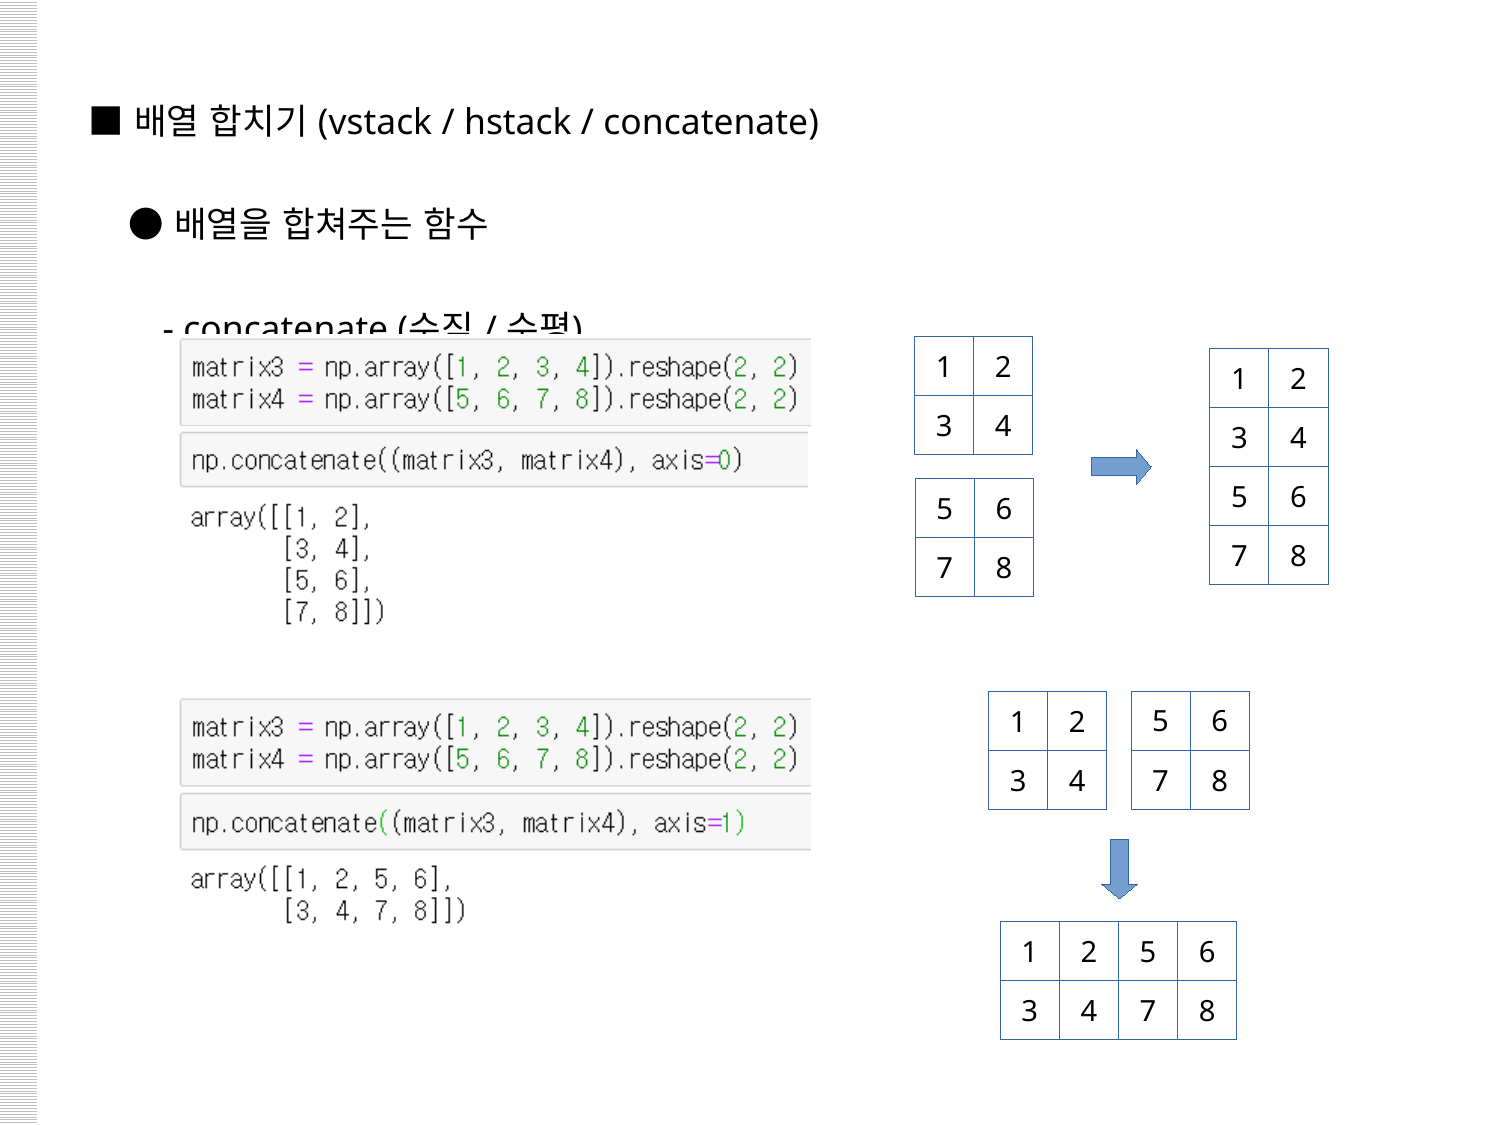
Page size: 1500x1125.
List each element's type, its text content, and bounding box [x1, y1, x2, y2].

text_box 2 [1047, 691, 1107, 750]
text_box [1091, 449, 1152, 485]
text_box 4 [973, 395, 1033, 455]
text_box 1 [988, 691, 1047, 750]
text_box 7 [1131, 750, 1190, 810]
text_box 2 [1059, 921, 1118, 980]
text_box 1 [1000, 921, 1059, 980]
text_box 1 [1209, 348, 1268, 407]
text_box 6 [1268, 466, 1329, 525]
text_box 4 [1059, 980, 1118, 1040]
text_box 7 [915, 537, 974, 597]
text_box ■ 배열 합치기 (vstack / hstack / concatenate) ● 배열을 합쳐주는 함수 - concatenate (수직 / 수평) ㆍaxis 0 ㆍaxis 1 [73, 33, 1453, 990]
text_box 8 [1190, 750, 1250, 810]
text_box 4 [1268, 407, 1329, 466]
text_box 2 [1268, 348, 1329, 407]
picture [177, 334, 811, 638]
text_box 5 [915, 478, 974, 537]
text_box 8 [1177, 980, 1237, 1040]
text_box 5 [1209, 466, 1268, 525]
text_box 6 [974, 478, 1034, 537]
picture [177, 694, 811, 937]
text_box 7 [1118, 980, 1177, 1040]
text_box 6 [1190, 691, 1250, 750]
text_box 6 [1177, 921, 1237, 980]
text_box 5 [1131, 691, 1190, 750]
text_box 3 [988, 750, 1047, 810]
text_box 1 [914, 336, 973, 395]
text_box 2 [973, 336, 1033, 395]
text_box [1101, 839, 1138, 899]
text_box 4 [1047, 750, 1107, 810]
text_box 7 [1209, 525, 1268, 585]
text_box 8 [974, 537, 1034, 597]
text_box 8 [1268, 525, 1329, 585]
text_box 5 [1118, 921, 1177, 980]
text_box 3 [1000, 980, 1059, 1040]
text_box 3 [914, 395, 973, 455]
text_box 3 [1209, 407, 1268, 466]
